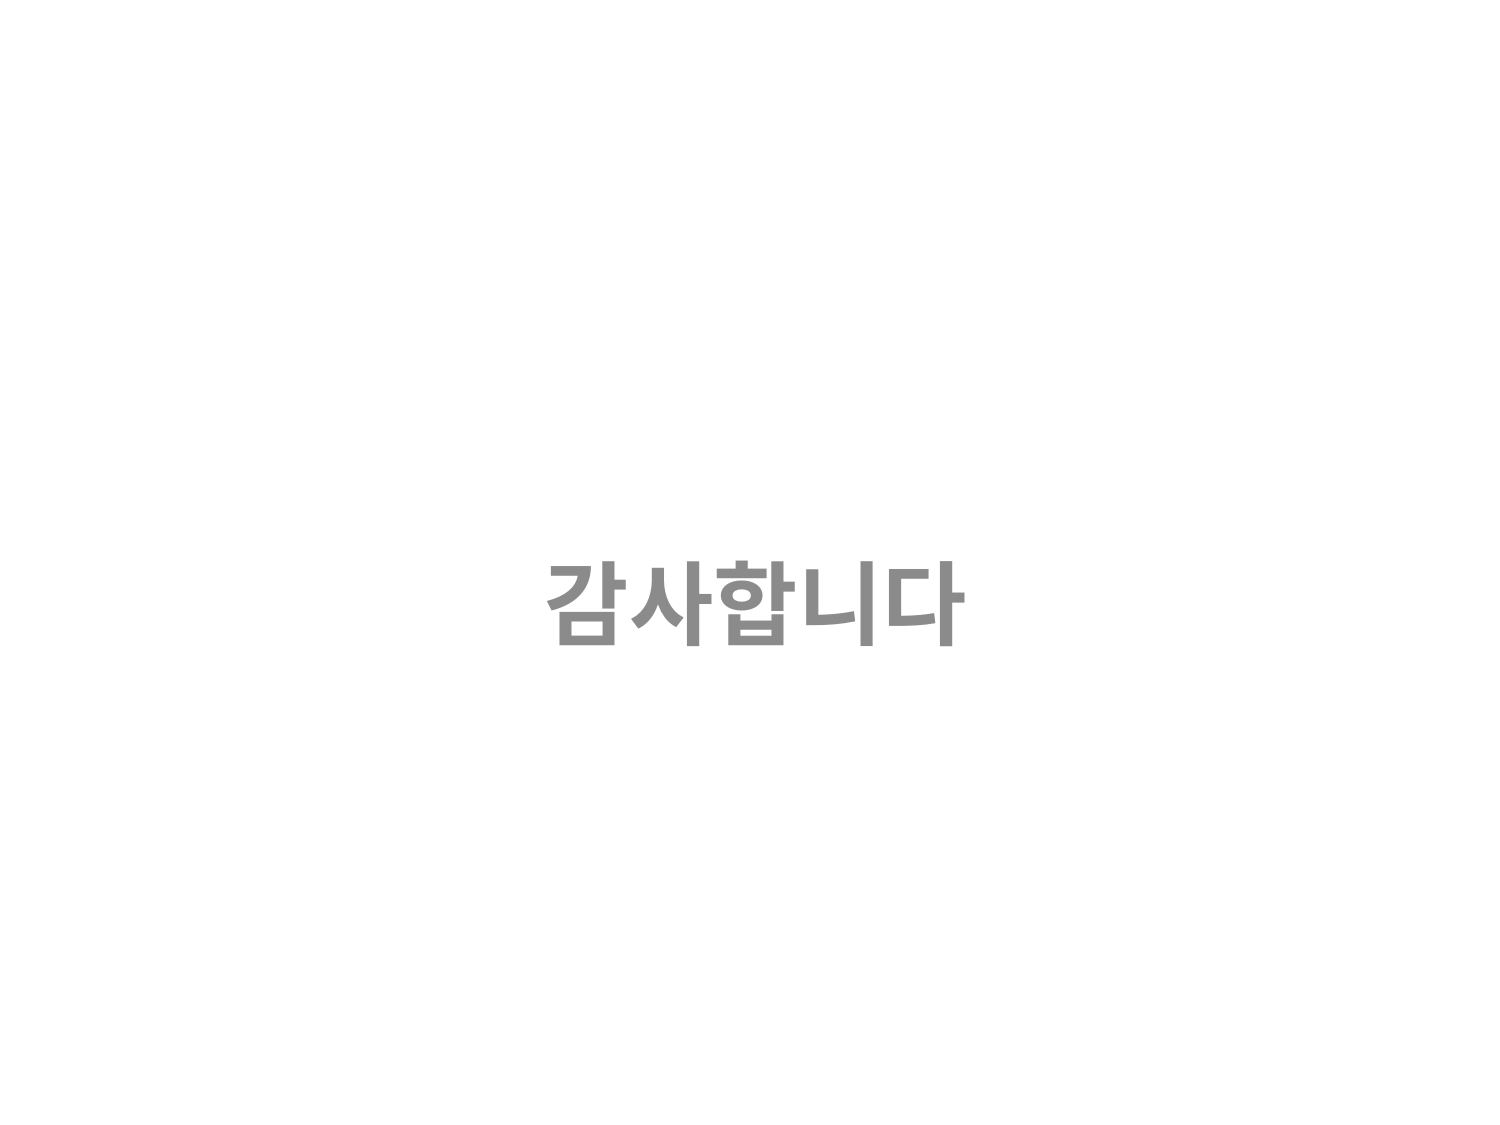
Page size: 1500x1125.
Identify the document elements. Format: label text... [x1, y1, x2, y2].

list 감사합니다 [118, 476, 1394, 723]
